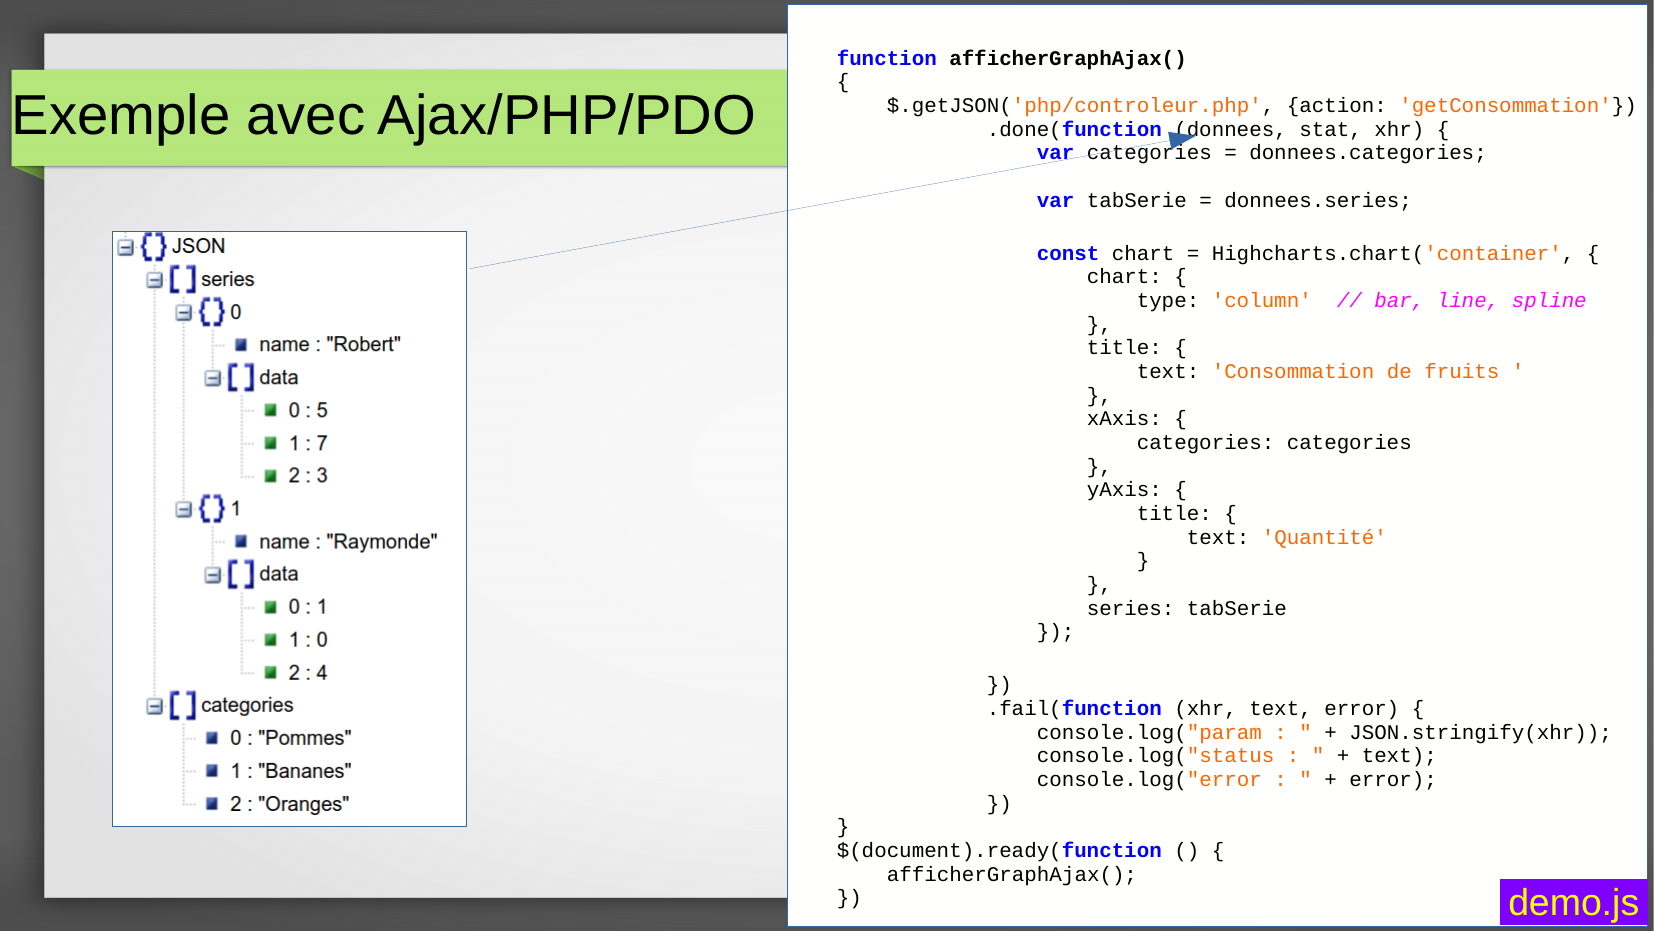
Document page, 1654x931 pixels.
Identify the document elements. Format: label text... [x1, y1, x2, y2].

picture [0, 0, 1654, 931]
title Exemple avec Ajax/PHP/PDO [11, 70, 787, 160]
text_box demo.js [1500, 879, 1648, 925]
chart [787, 4, 1648, 927]
